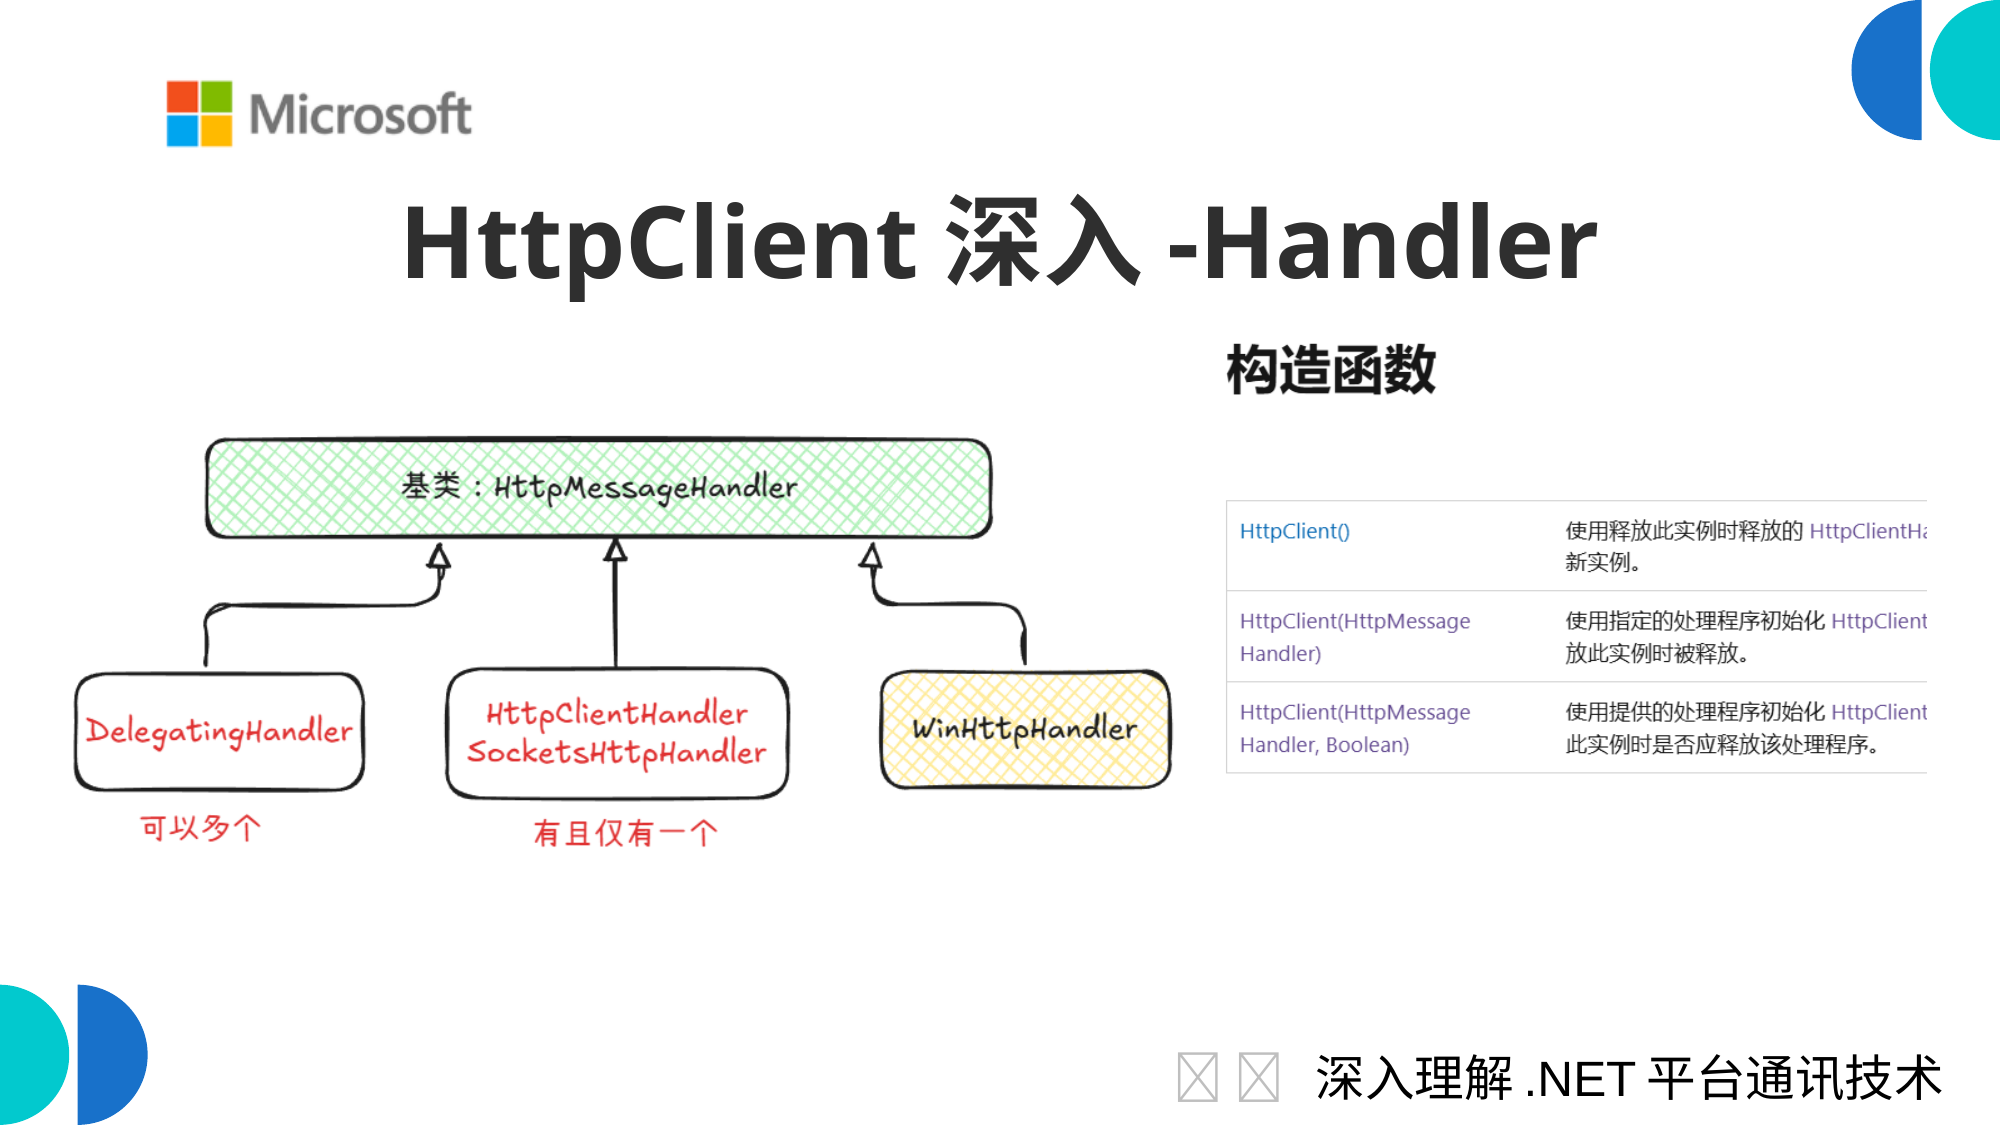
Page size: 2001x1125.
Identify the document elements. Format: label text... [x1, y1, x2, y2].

picture [7, 336, 1927, 923]
title HttpClient深入-Handler [138, 145, 1862, 332]
picture [85, 41, 552, 189]
subtitle 🚀 🚀 深入理解.NET平台通讯技术 [1173, 1046, 1952, 1107]
